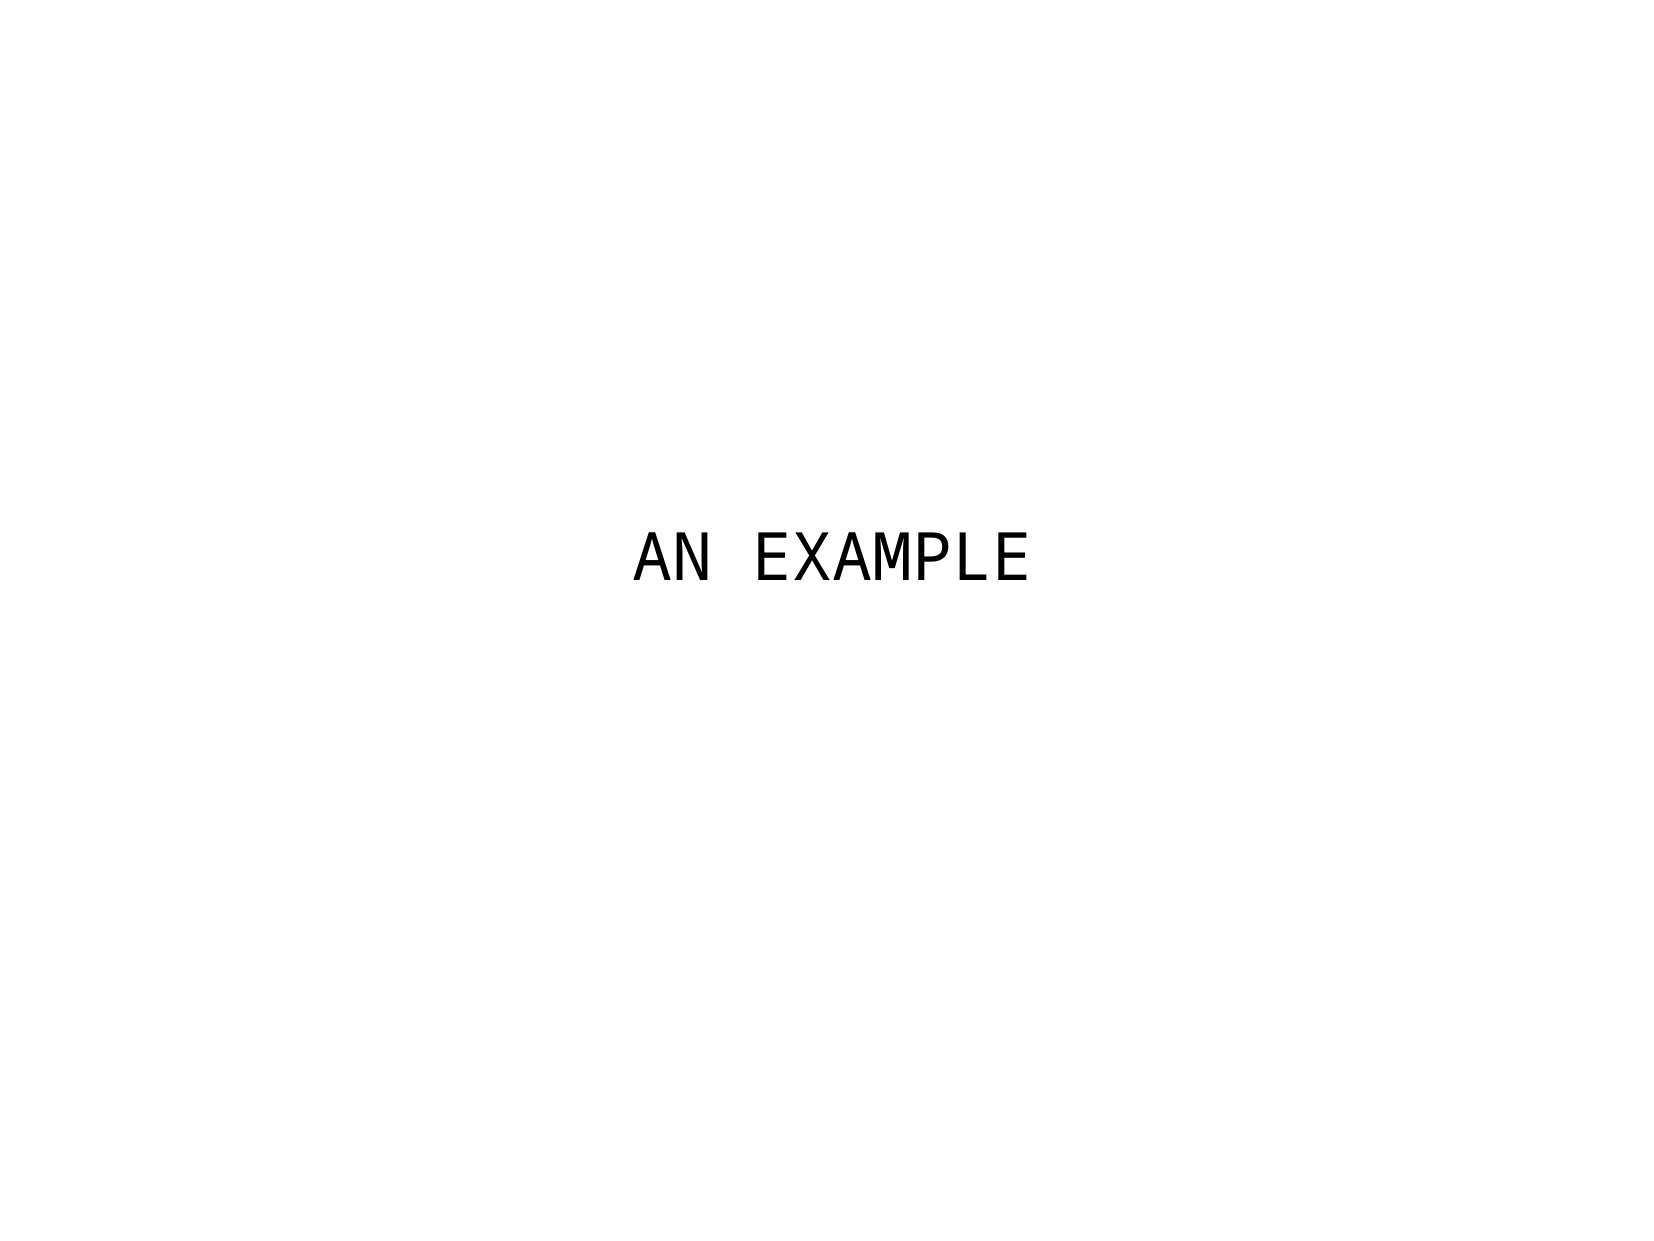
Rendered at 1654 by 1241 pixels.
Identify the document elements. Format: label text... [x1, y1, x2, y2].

text_box AN EXAMPLE [525, 315, 1141, 976]
